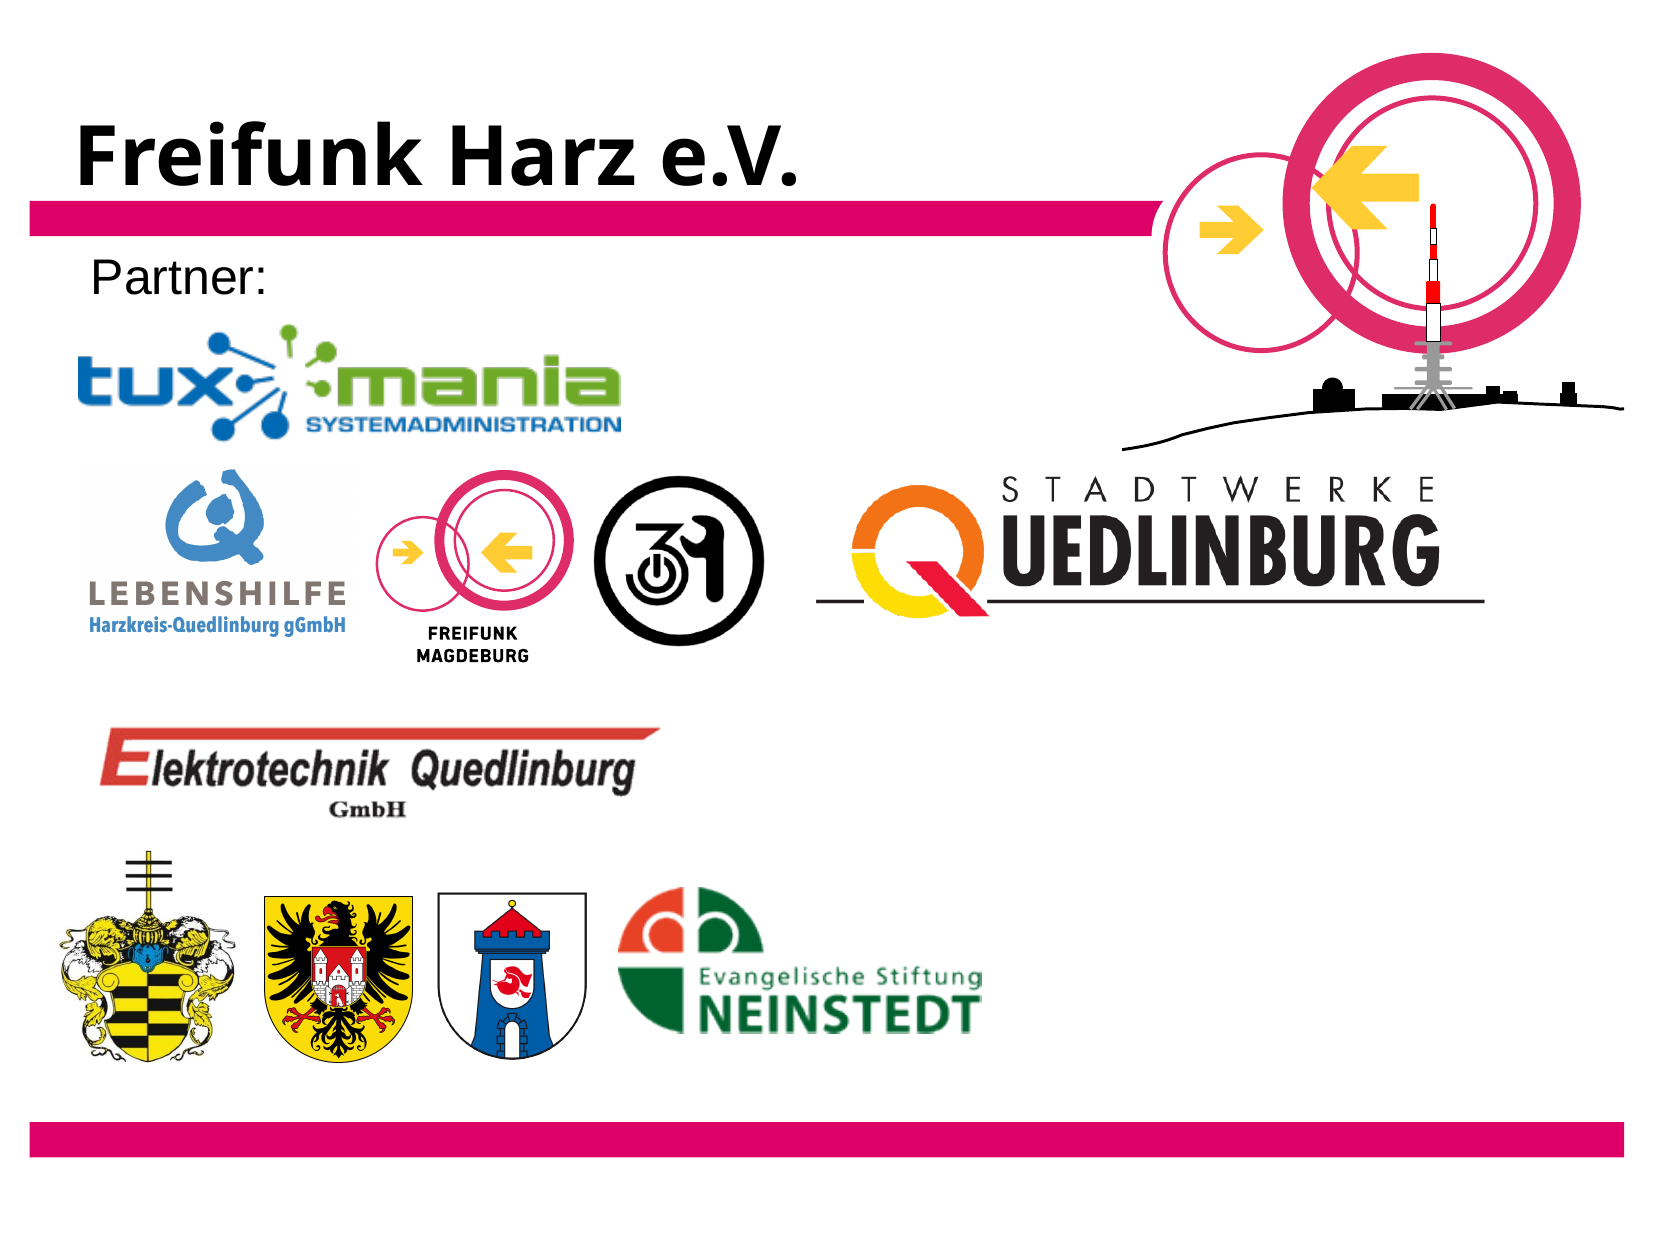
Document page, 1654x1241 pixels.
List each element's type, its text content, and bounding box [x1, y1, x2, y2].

picture [618, 887, 982, 1034]
picture [264, 896, 413, 1063]
picture [78, 324, 768, 680]
picture [813, 472, 1487, 621]
picture [59, 850, 236, 1063]
subtitle Partner: [76, 218, 697, 337]
picture [88, 720, 678, 827]
picture [434, 889, 590, 1063]
